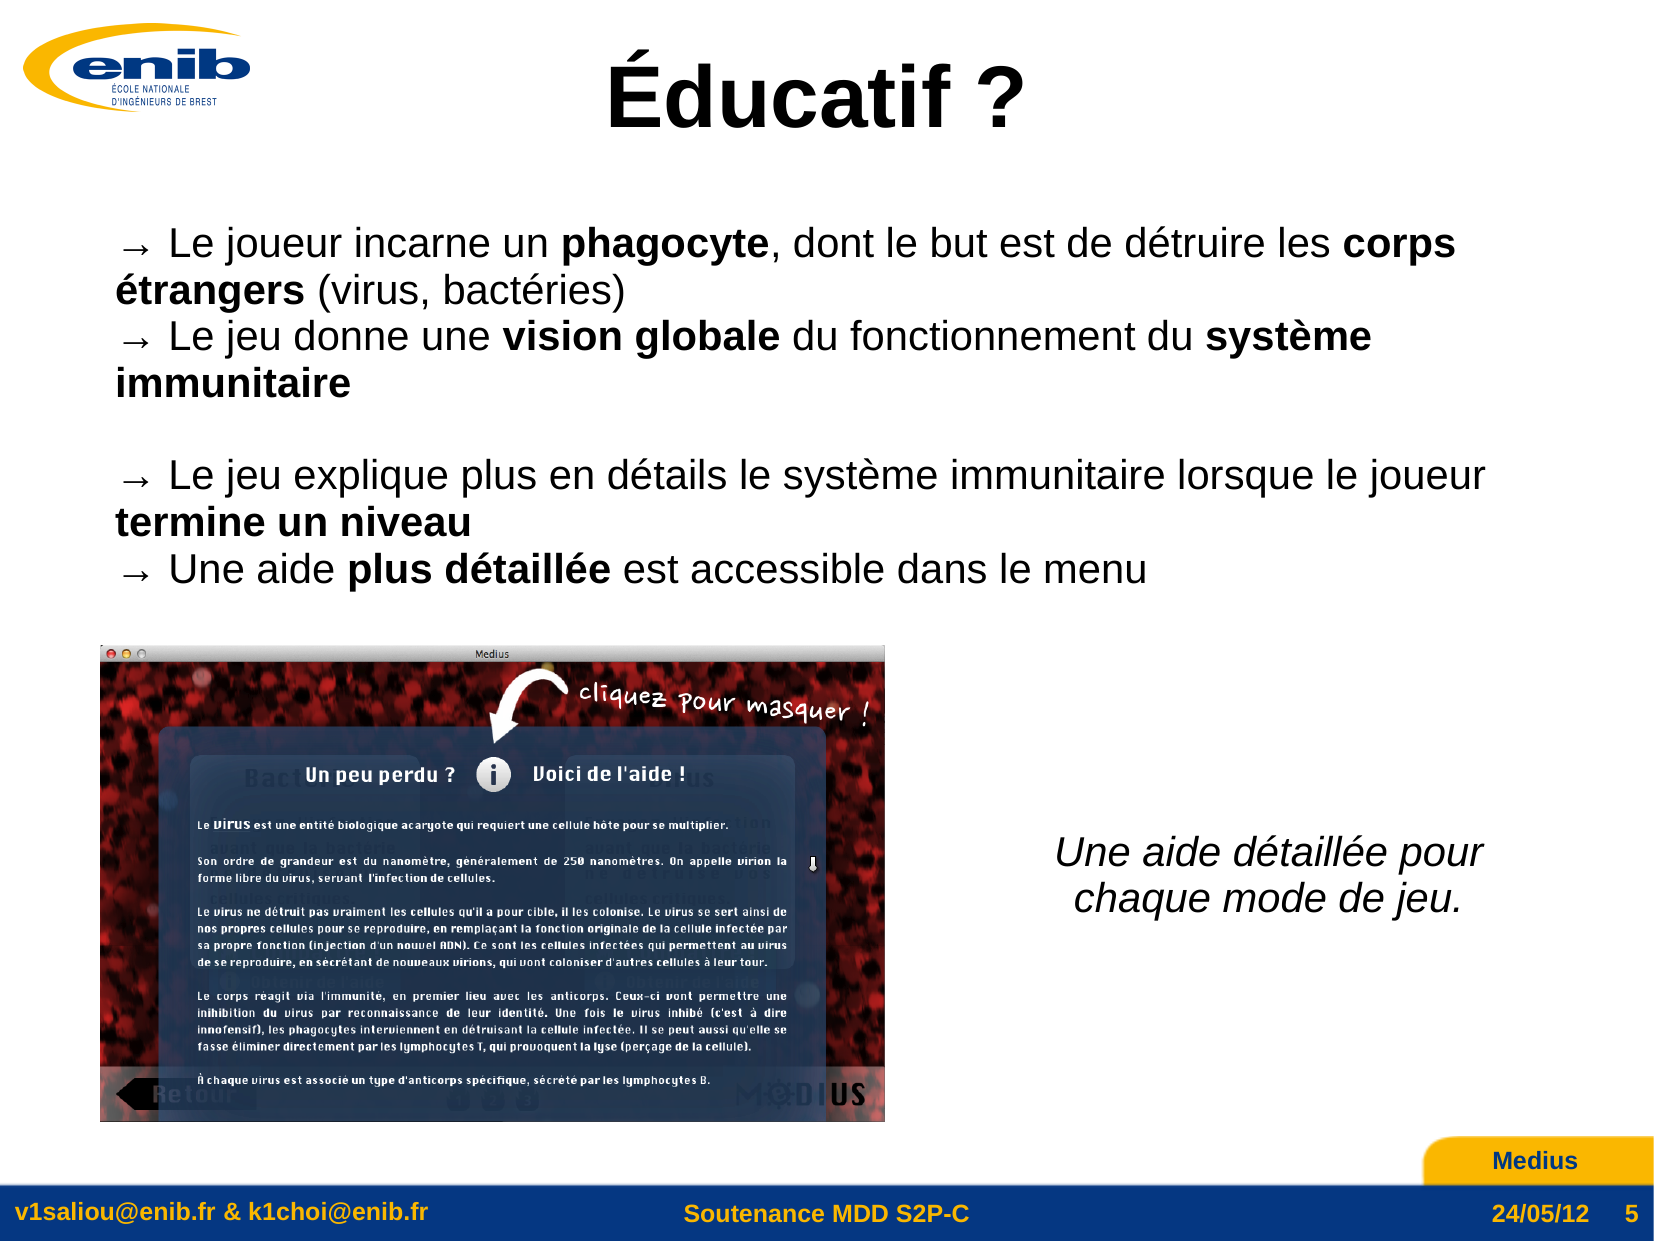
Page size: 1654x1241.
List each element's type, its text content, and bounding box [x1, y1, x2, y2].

picture [23, 23, 250, 112]
picture [100, 645, 885, 1123]
picture [0, 1136, 1654, 1241]
text_box Une aide détaillée pour chaque mode de jeu. [1039, 820, 1571, 929]
text_box Éducatif ? [590, 41, 1044, 154]
text_box → Le joueur incarne un phagocyte, dont le but est de détruire les corps étrangers (virus, bactéries) → Le jeu donne une vision globale du fonctionnement du système immunitaire → Le jeu explique plus en détails le système immunitaire lorsque le joueur termine un niveau → Une aide plus détaillée est accessible dans le menu [100, 212, 1571, 600]
